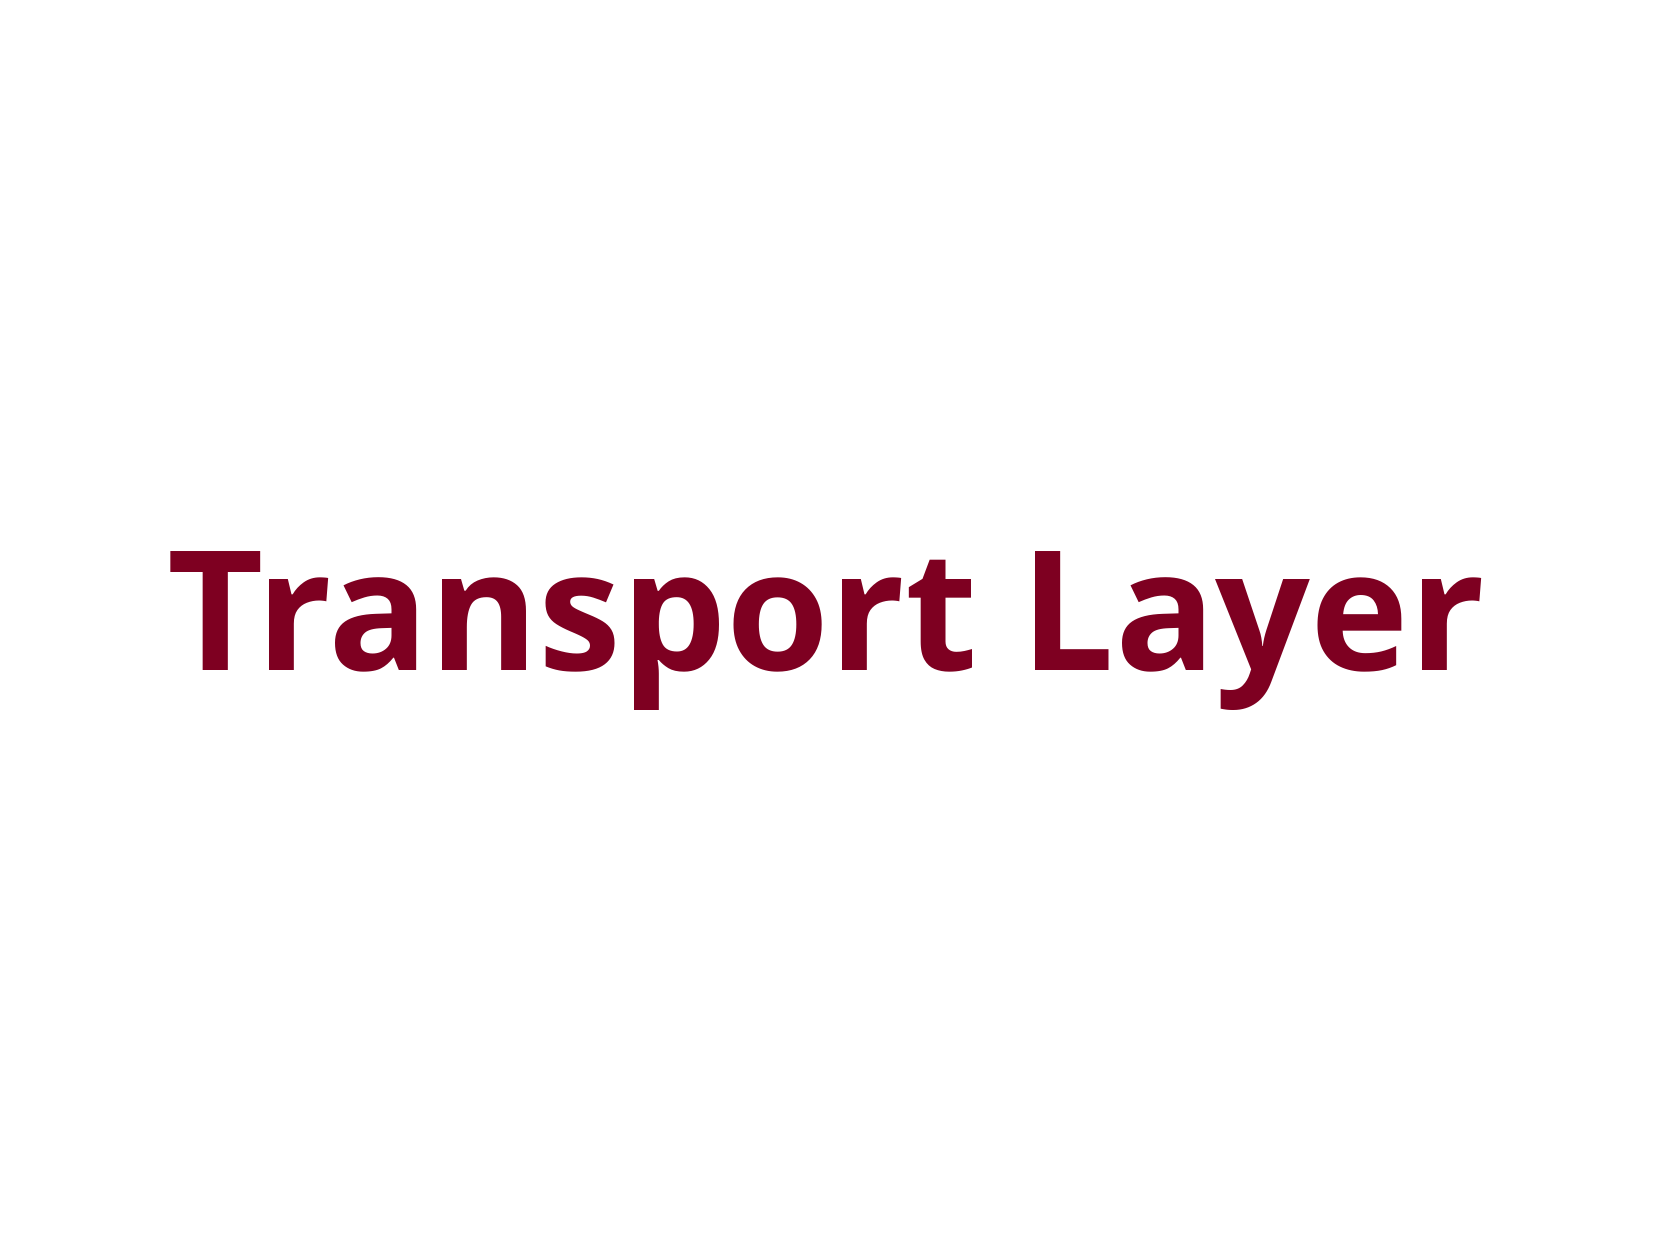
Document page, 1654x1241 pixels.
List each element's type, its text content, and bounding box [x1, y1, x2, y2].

title Transport Layer [82, 49, 1571, 1163]
